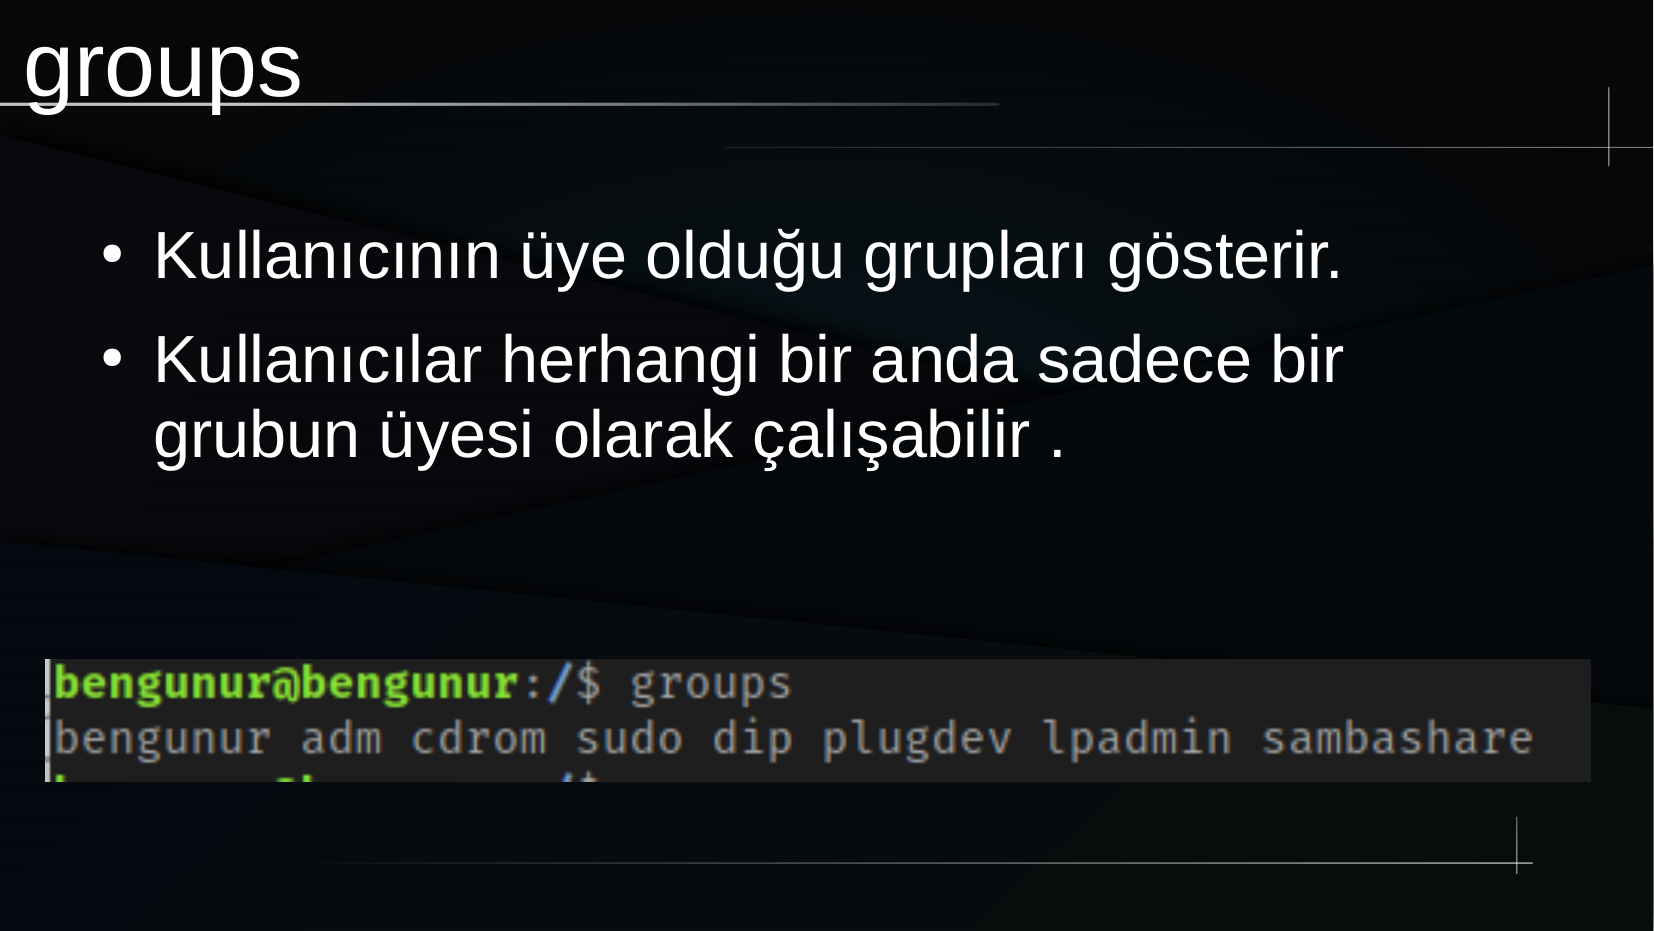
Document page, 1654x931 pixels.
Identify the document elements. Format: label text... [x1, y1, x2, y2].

picture [0, 0, 1654, 931]
title groups [23, 11, 1589, 119]
list Kullanıcının üye olduğu grupları gösterir. Kullanıcılar herhangi bir anda sadece bir grubun üyesi olarak çalışabilir . [82, 217, 1571, 659]
